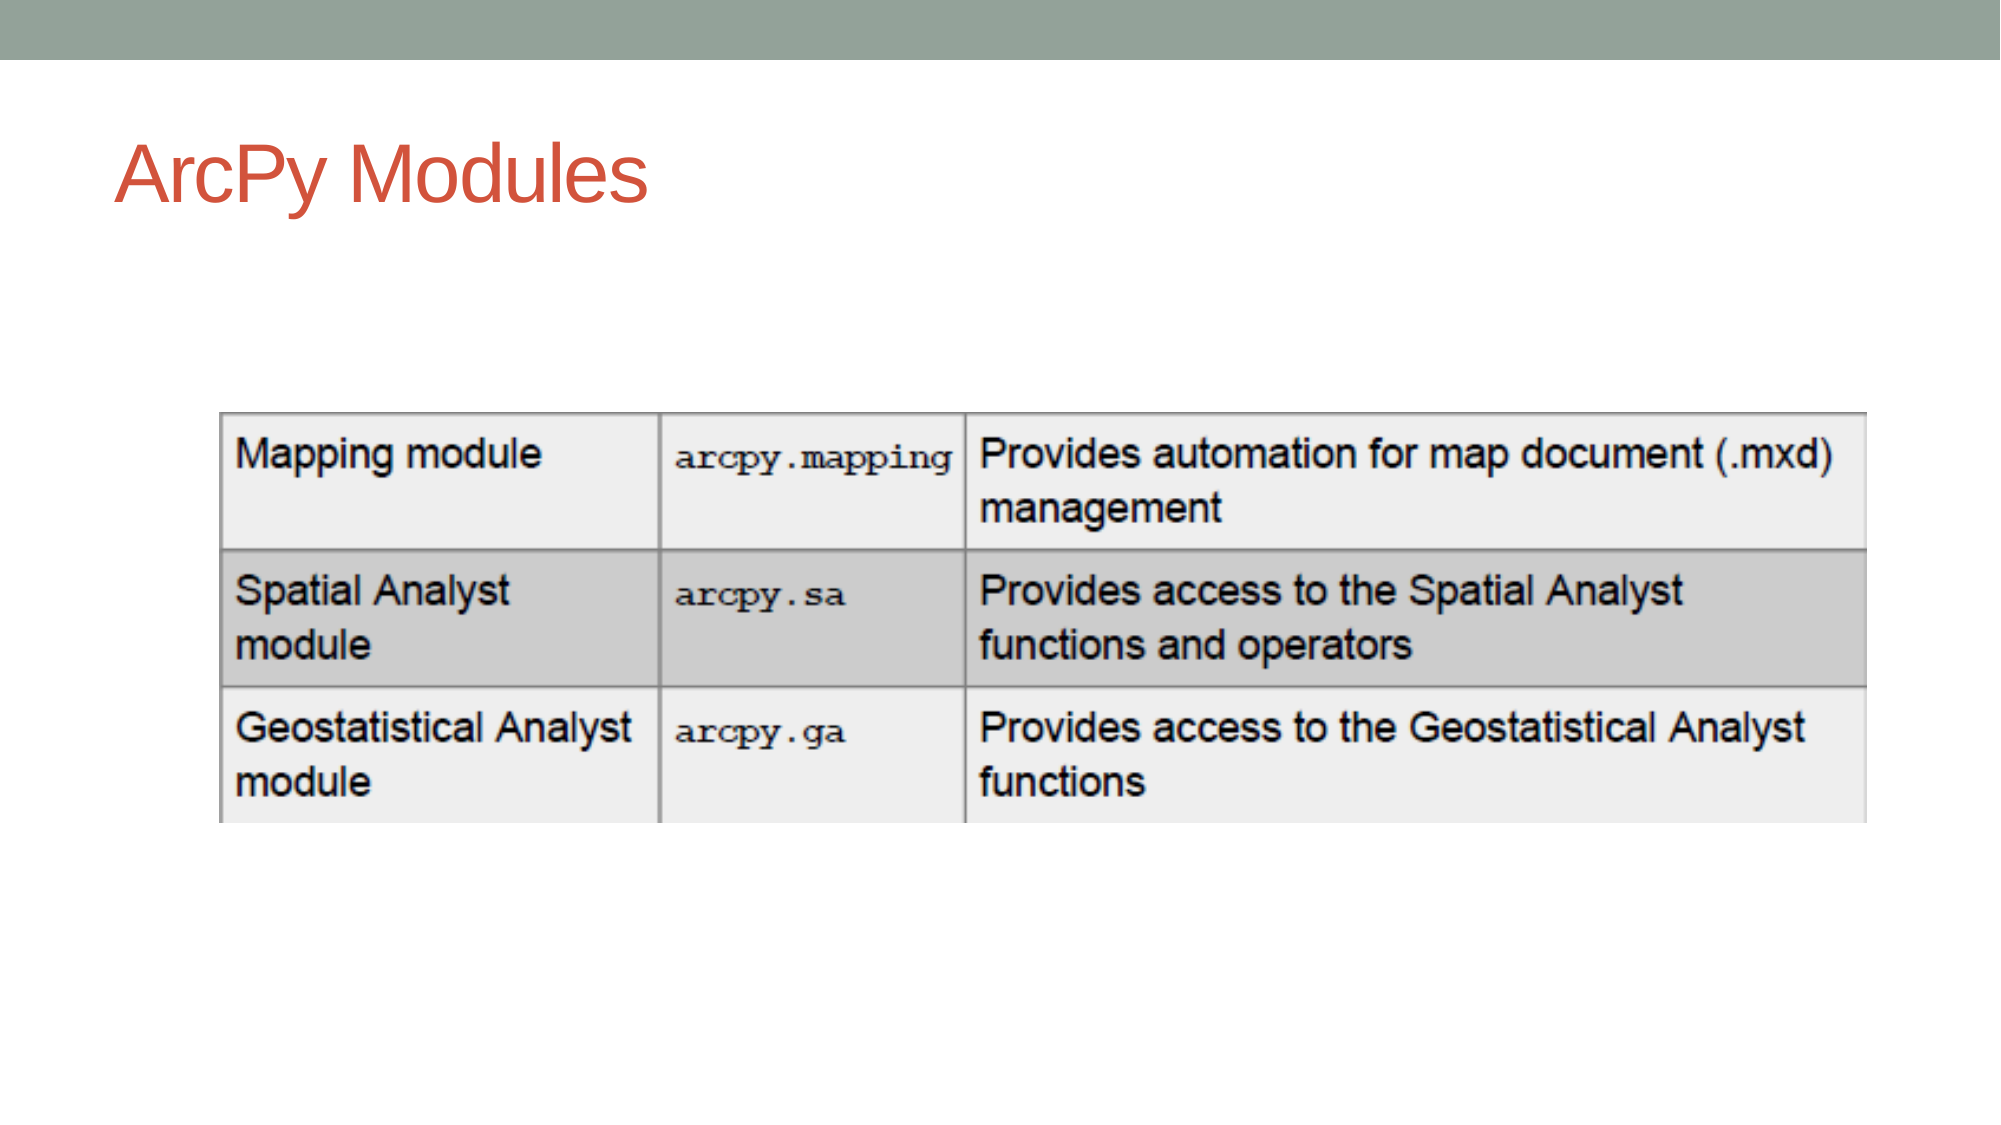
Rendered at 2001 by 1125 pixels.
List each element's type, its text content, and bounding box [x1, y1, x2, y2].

title ArcPy Modules [99, 87, 1900, 251]
picture [219, 412, 1867, 823]
